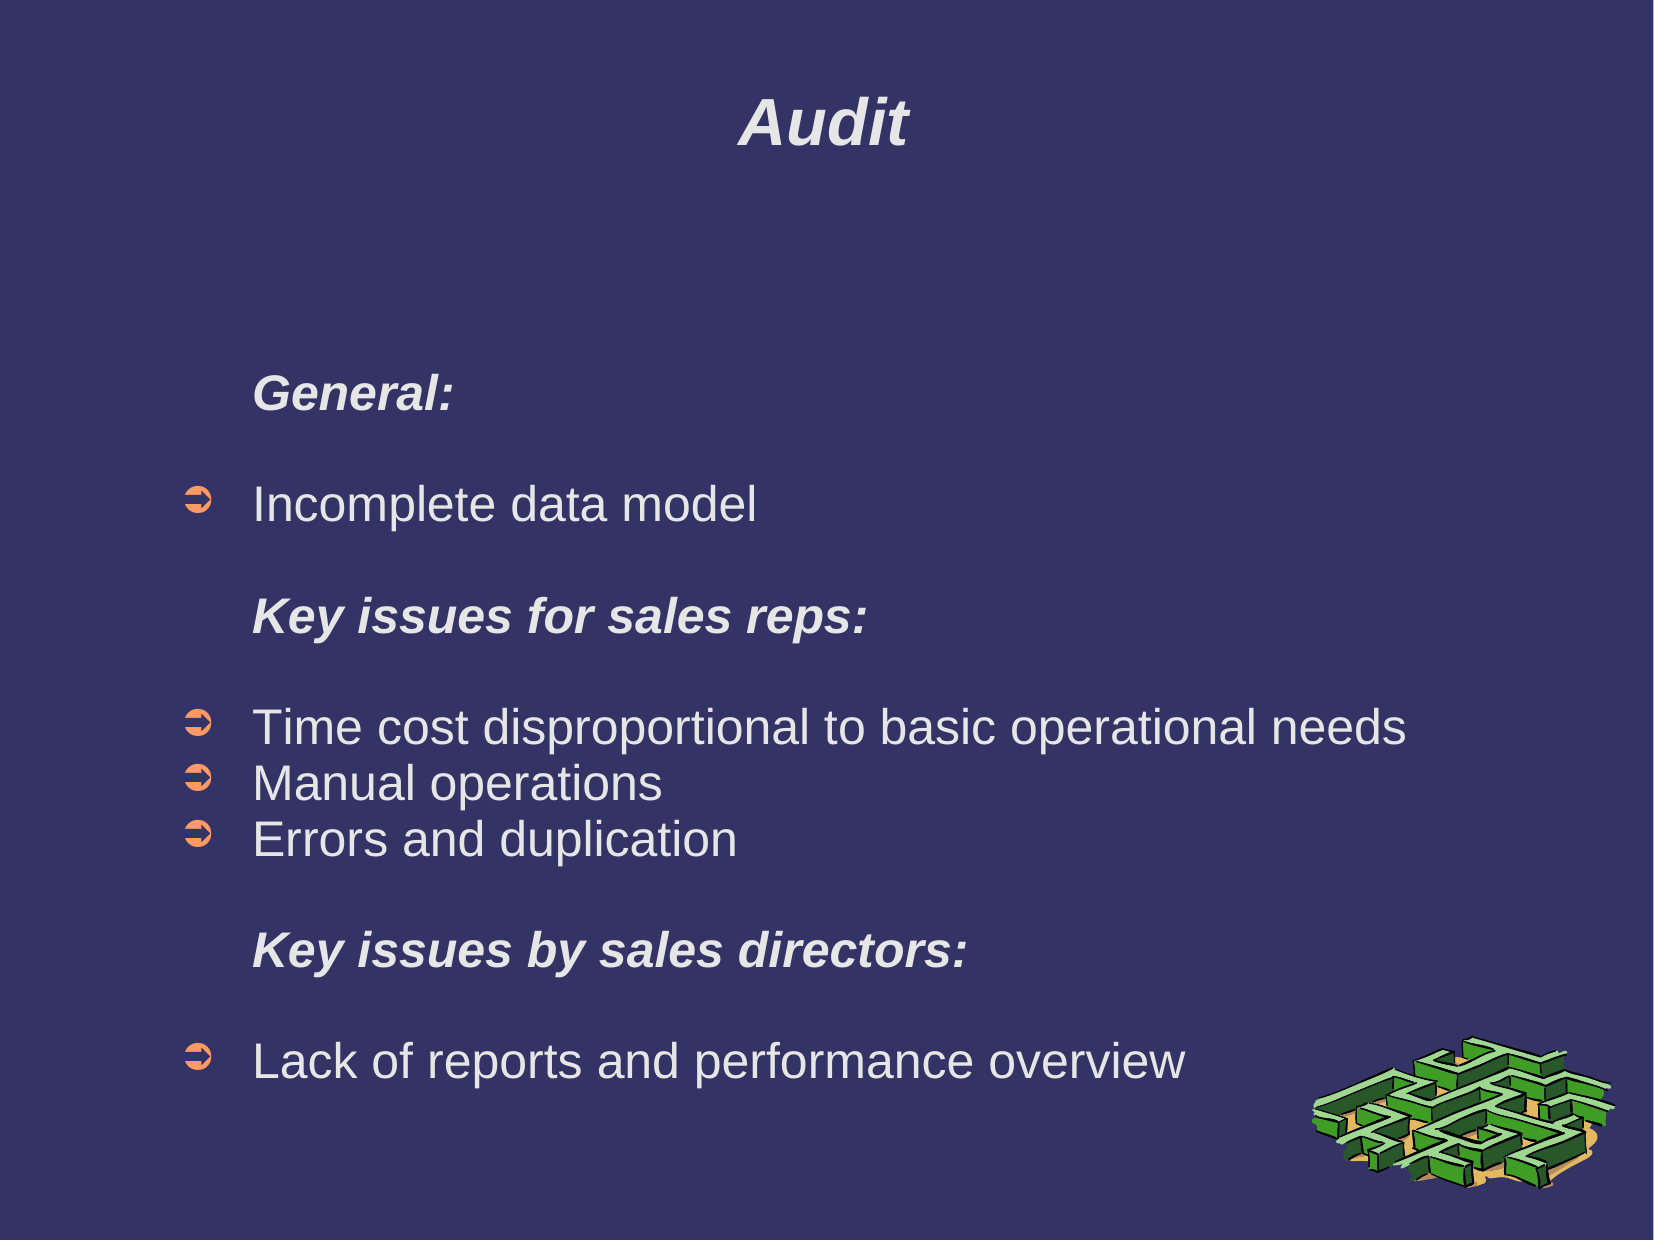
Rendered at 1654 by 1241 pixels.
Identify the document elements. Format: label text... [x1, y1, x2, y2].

list General: Incomplete data model Key issues for sales reps: Time cost disproportional to basic operational needs Manual operations Errors and duplication Key issues by sales directors: Lack of reports and performance overview [169, 364, 1561, 1090]
title Audit [117, 19, 1531, 227]
